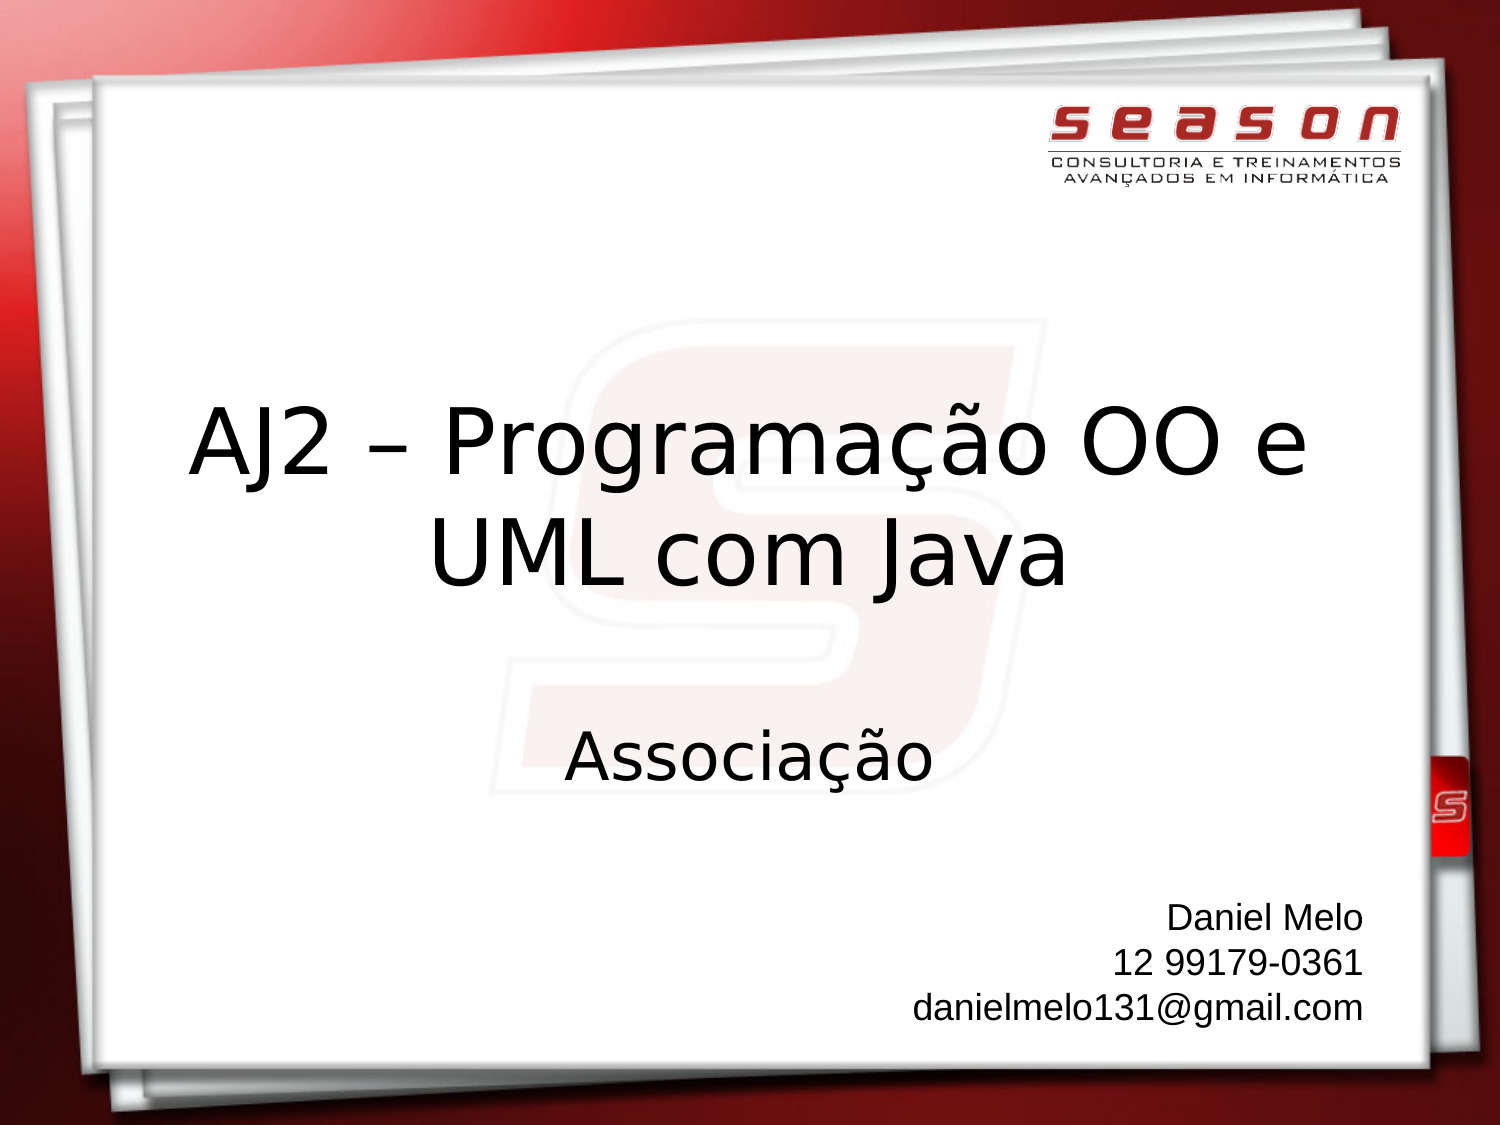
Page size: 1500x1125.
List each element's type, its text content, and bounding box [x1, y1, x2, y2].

picture [0, 0, 1500, 1125]
title AJ2 – Programação OO e UML com Java Associação [112, 375, 1388, 801]
text_box Daniel Melo 12 99179-0361 danielmelo131@gmail.com [897, 885, 1382, 1052]
